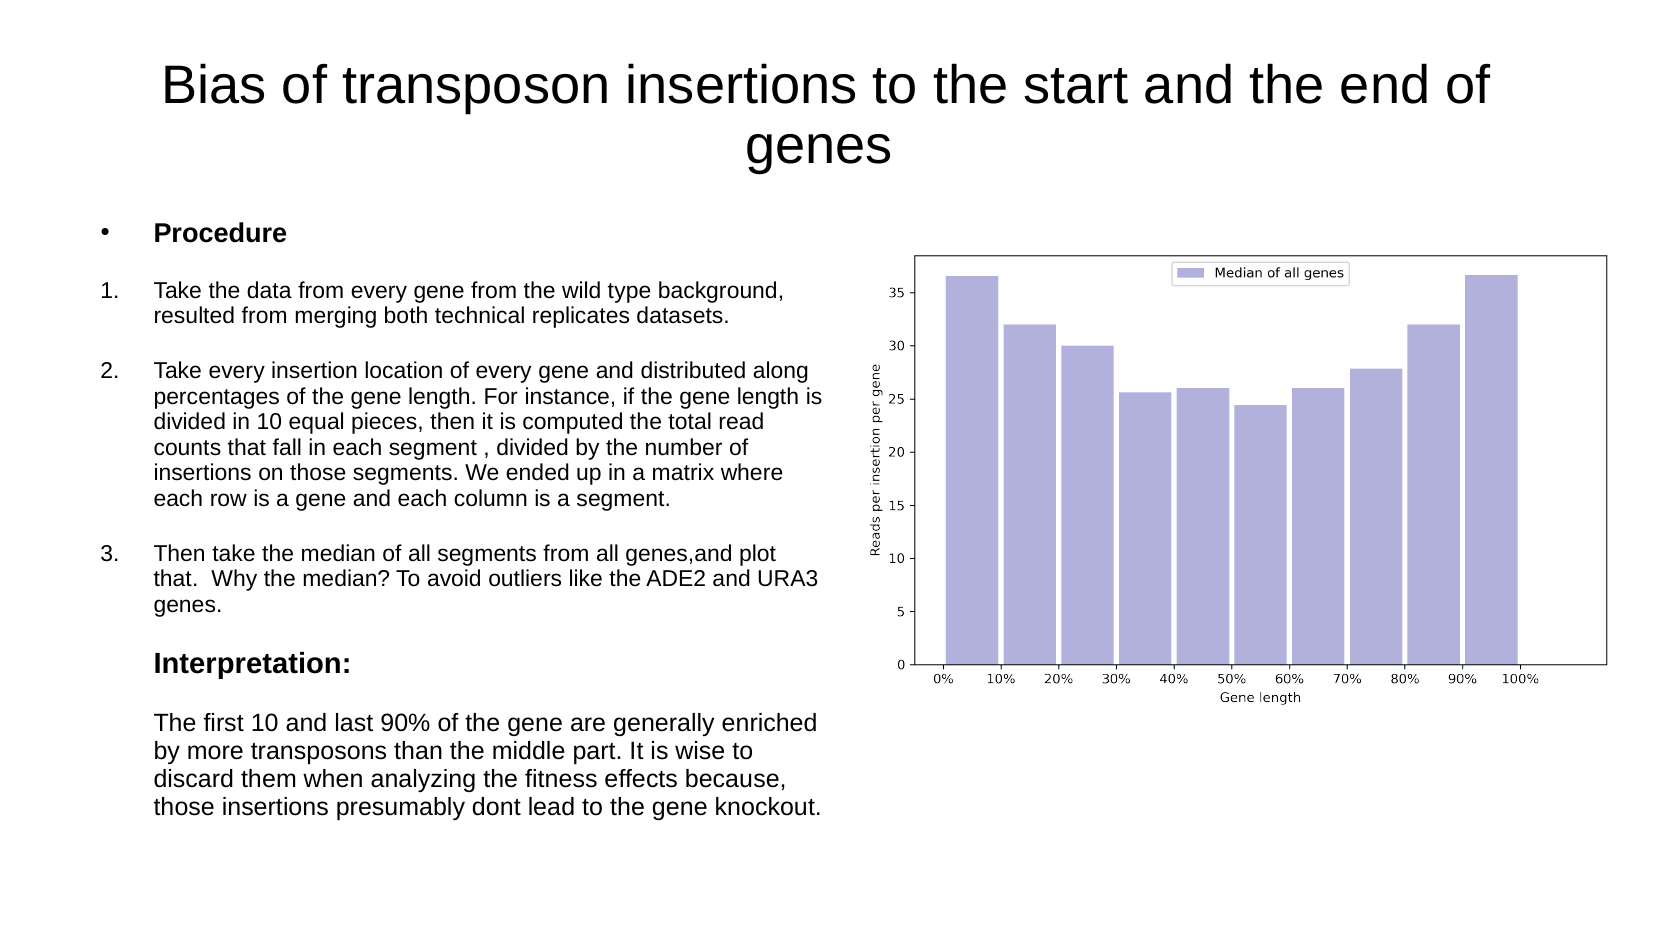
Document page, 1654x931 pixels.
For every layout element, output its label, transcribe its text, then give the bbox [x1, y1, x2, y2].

list Procedure Take the data from every gene from the wild type background, resulted from merging both technical replicates datasets. Take every insertion location of every gene and distributed along percentages of the gene length. For instance, if the gene length is divided in 10 equal pieces, then it is computed the total read counts that fall in each segment , divided by the number of insertions on those segments. We ended up in a matrix where each row is a gene and each column is a segment. Then take the median of all segments from all genes,and plot that. Why the median? To avoid outliers like the ADE2 and URA3 genes. Interpretation: The first 10 and last 90% of the gene are generally enriched by more transposons than the middle part. It is wise to discard them when analyzing the fitness effects because, those insertions presumably dont lead to the gene knockout. [82, 217, 826, 886]
title Bias of transposon insertions to the start and the end of genes [82, 37, 1571, 193]
picture [855, 241, 1621, 721]
